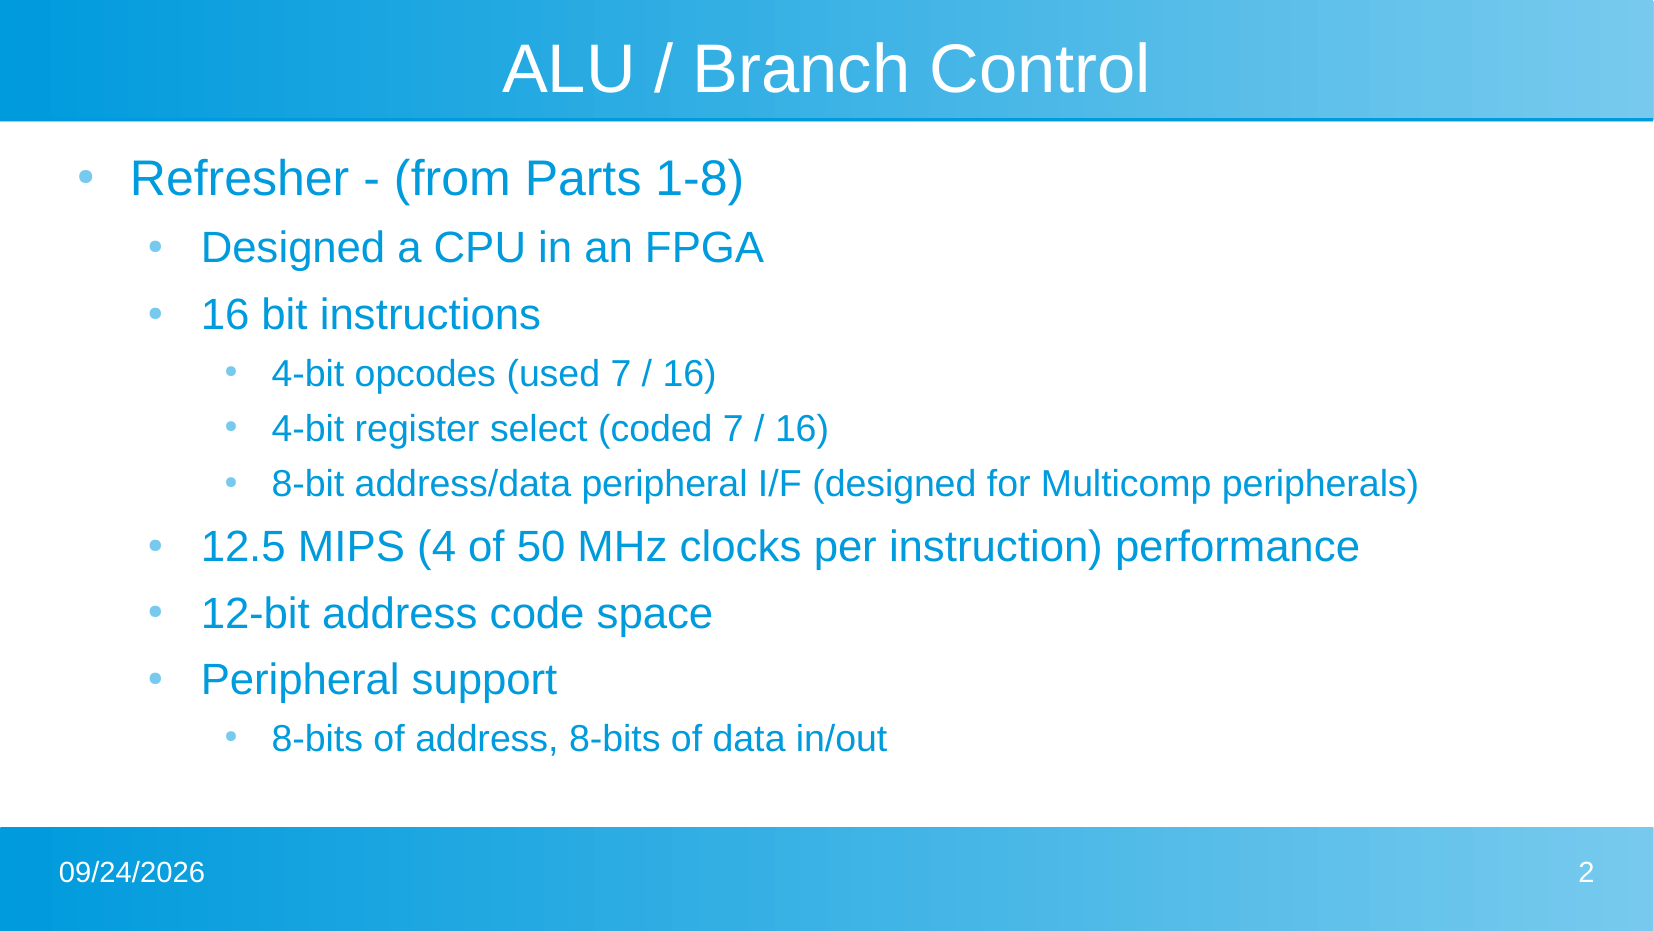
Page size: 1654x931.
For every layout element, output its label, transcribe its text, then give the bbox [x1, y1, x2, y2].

title ALU / Branch Control [59, 29, 1595, 108]
list Refresher - (from Parts 1-8) Designed a CPU in an FPGA 16 bit instructions 4-bit opcodes (used 7 / 16) 4-bit register select (coded 7 / 16) 8-bit address/data peripheral I/F (designed for Multicomp peripherals) 12.5 MIPS (4 of 50 MHz clocks per instruction) performance 12-bit address code space Peripheral support 8-bits of address, 8-bits of data in/out [59, 150, 1595, 826]
